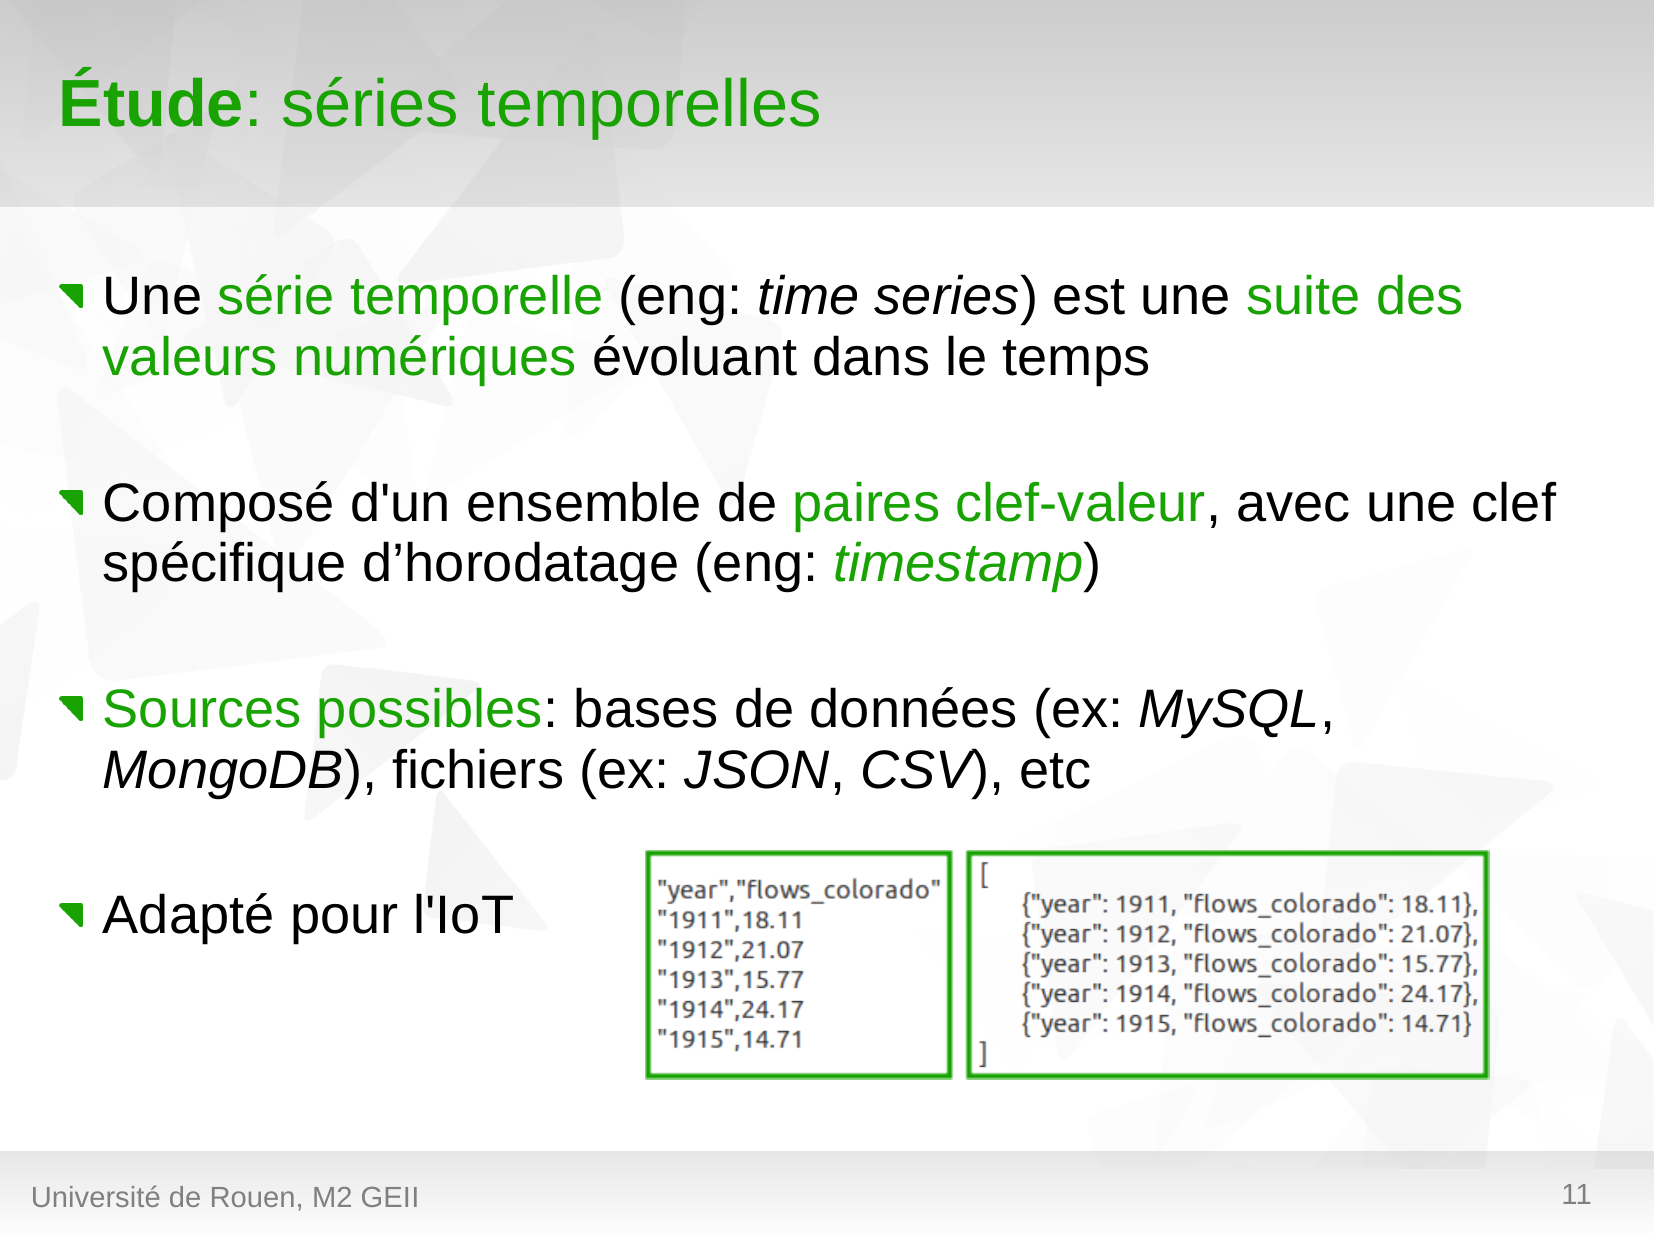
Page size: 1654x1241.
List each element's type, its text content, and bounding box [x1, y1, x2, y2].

list Une série temporelle (eng: time series) est une suite des valeurs numériques évoluant dans le temps Composé d'un ensemble de paires clef-valeur, avec une clef spécifique d’horodatage (eng: timestamp) Sources possibles: bases de données (ex: MySQL, MongoDB), fichiers (ex: JSON, CSV), etc Adapté pour l'IoT [59, 265, 1595, 986]
title Étude: séries temporelles [59, 29, 1595, 178]
picture [645, 548, 1654, 1169]
picture [0, 0, 783, 931]
